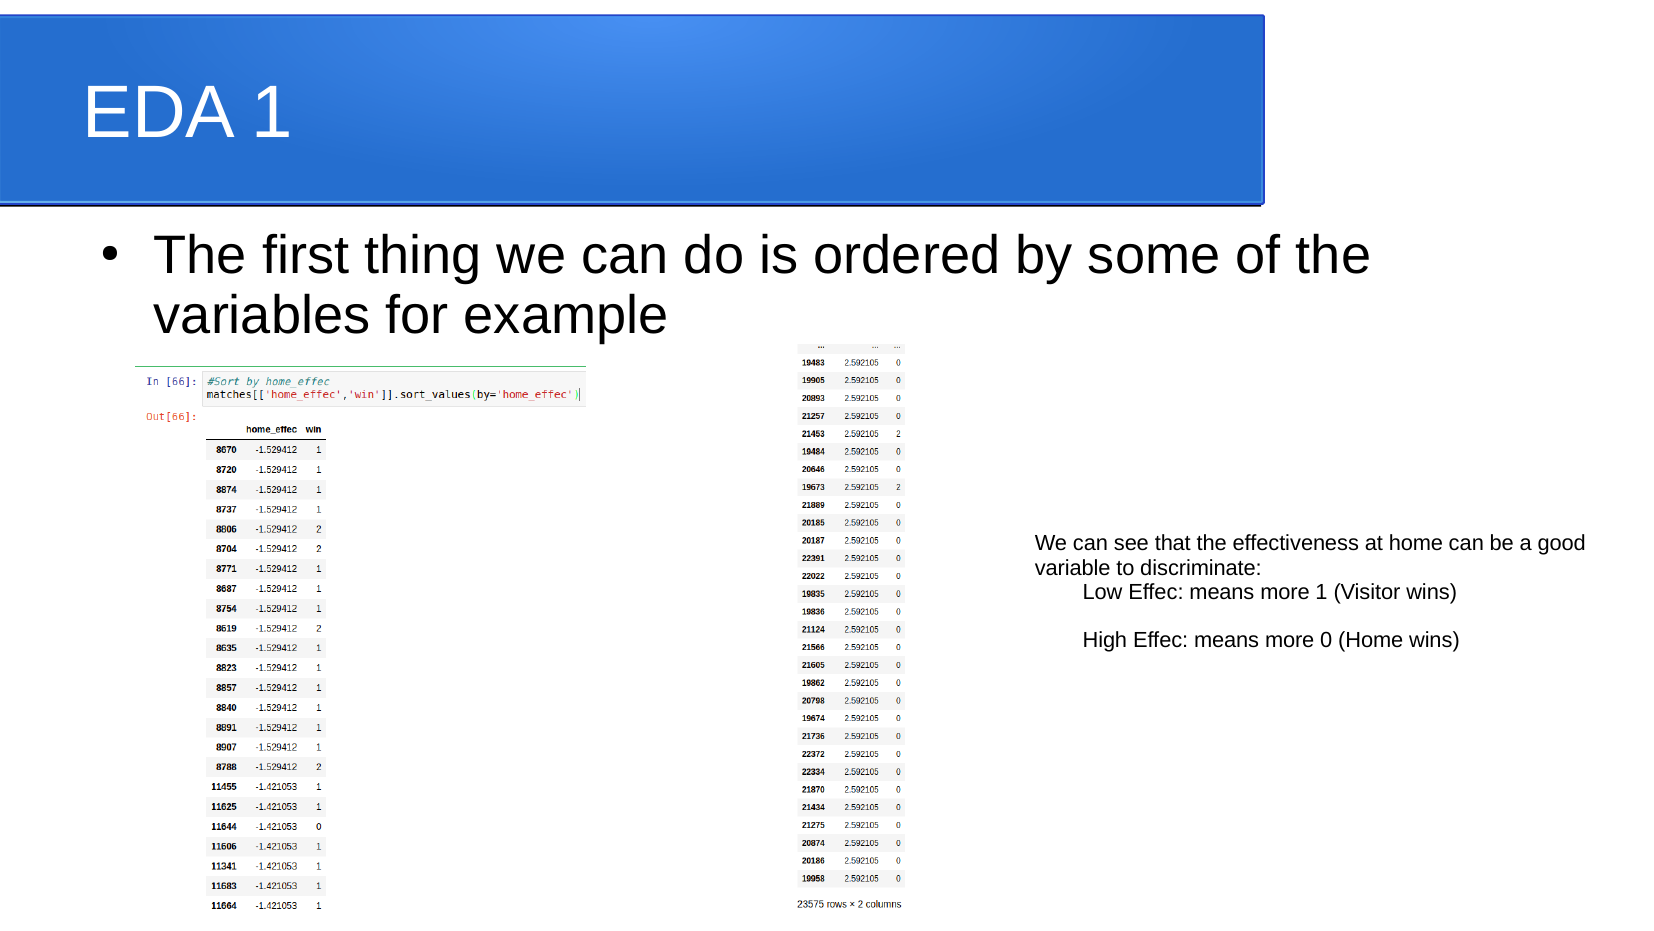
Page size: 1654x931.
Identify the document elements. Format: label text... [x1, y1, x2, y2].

picture [135, 365, 586, 911]
picture [735, 344, 956, 916]
text_box We can see that the effectiveness at home can be a good variable to discriminate: Low Effec: means more 1 (Visitor wins) High Effec: means more 0 (Home wins) [1020, 523, 1606, 661]
list The first thing we can do is ordered by some of the variables for example [82, 224, 1571, 376]
title EDA 1 [82, 35, 1235, 189]
